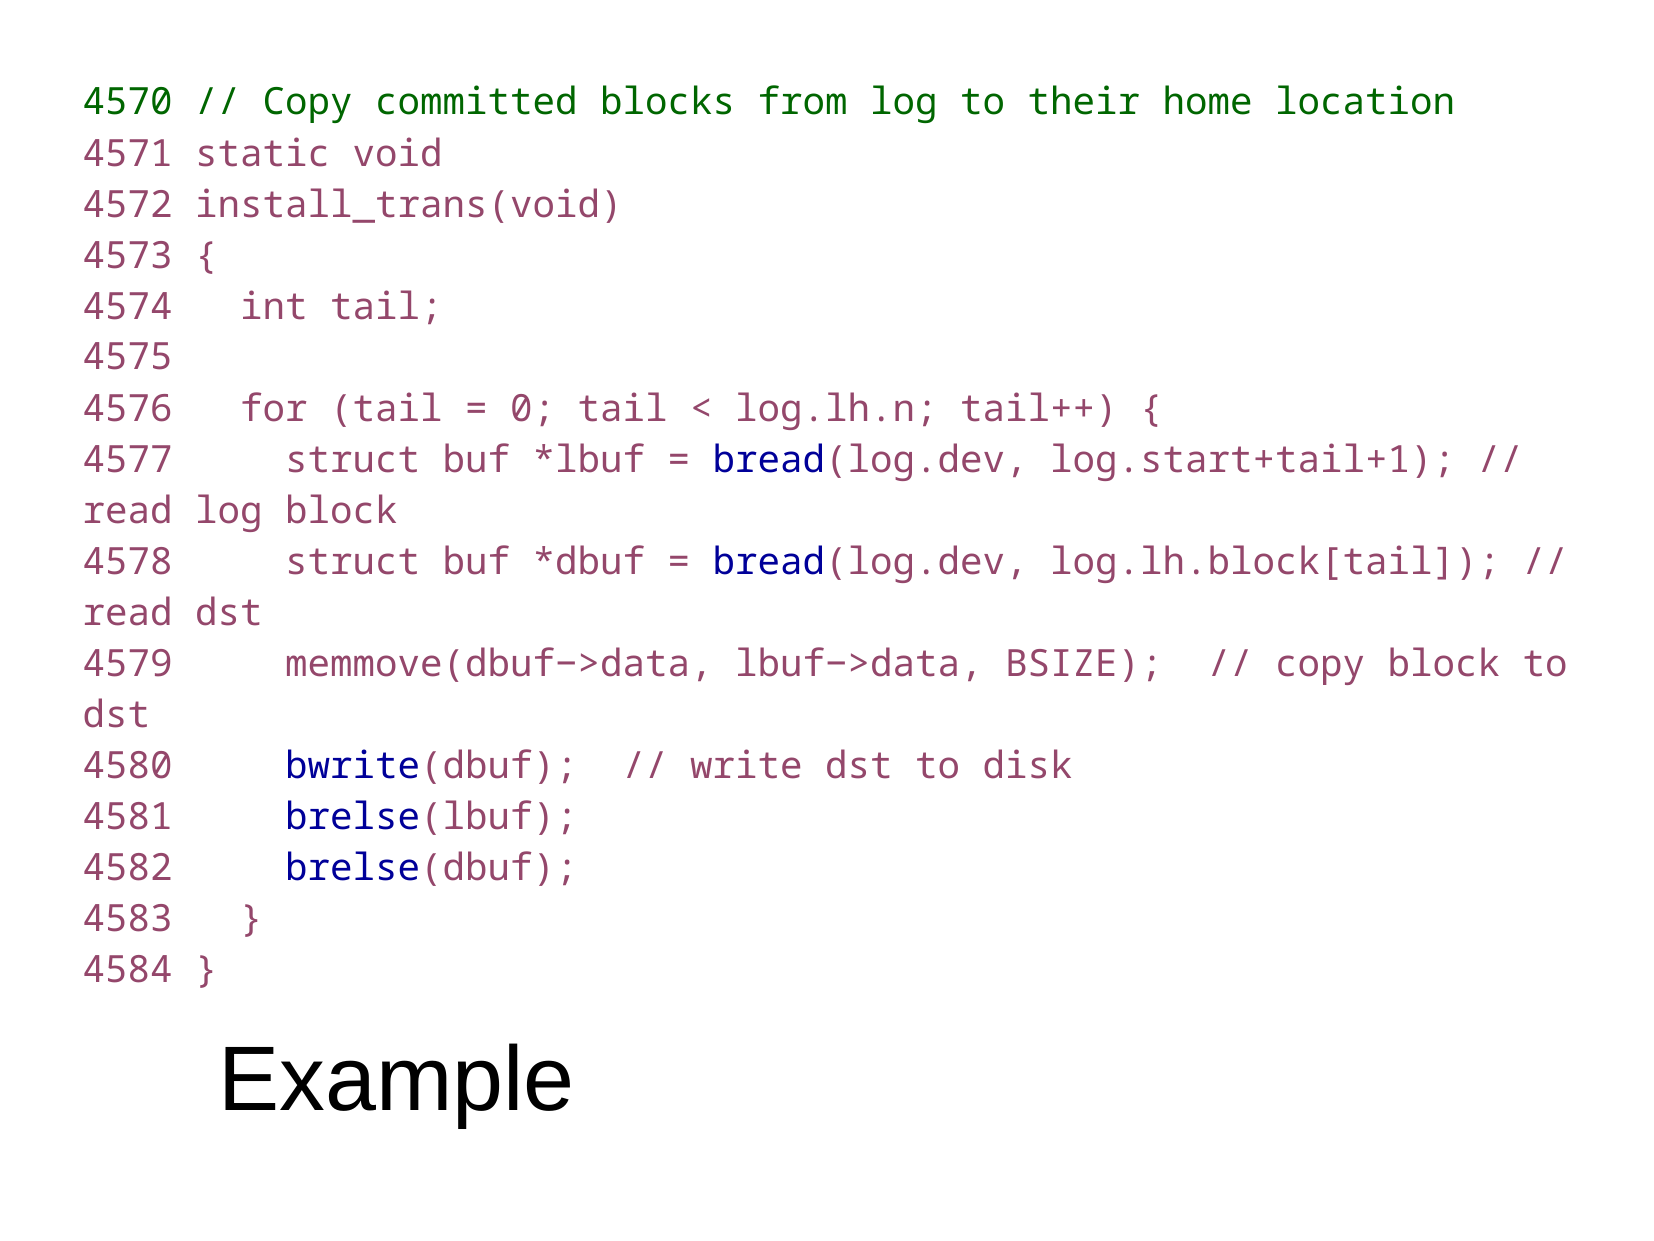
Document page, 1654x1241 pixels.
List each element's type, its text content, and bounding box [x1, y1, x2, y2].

list 4570 // Copy committed blocks from log to their home location 4571 static void 4572 install_trans(void) 4573 { 4574 int tail; 4575 4576 for (tail = 0; tail < log.lh.n; tail++) { 4577 struct buf *lbuf = bread(log.dev, log.start+tail+1); // read log block 4578 struct buf *dbuf = bread(log.dev, log.lh.block[tail]); // read dst 4579 memmove(dbuf−>data, lbuf−>data, BSIZE); // copy block to dst 4580 bwrite(dbuf); // write dst to disk 4581 brelse(lbuf); 4582 brelse(dbuf); 4583 } 4584 } [82, 75, 1571, 1010]
title Example [61, 975, 733, 1183]
